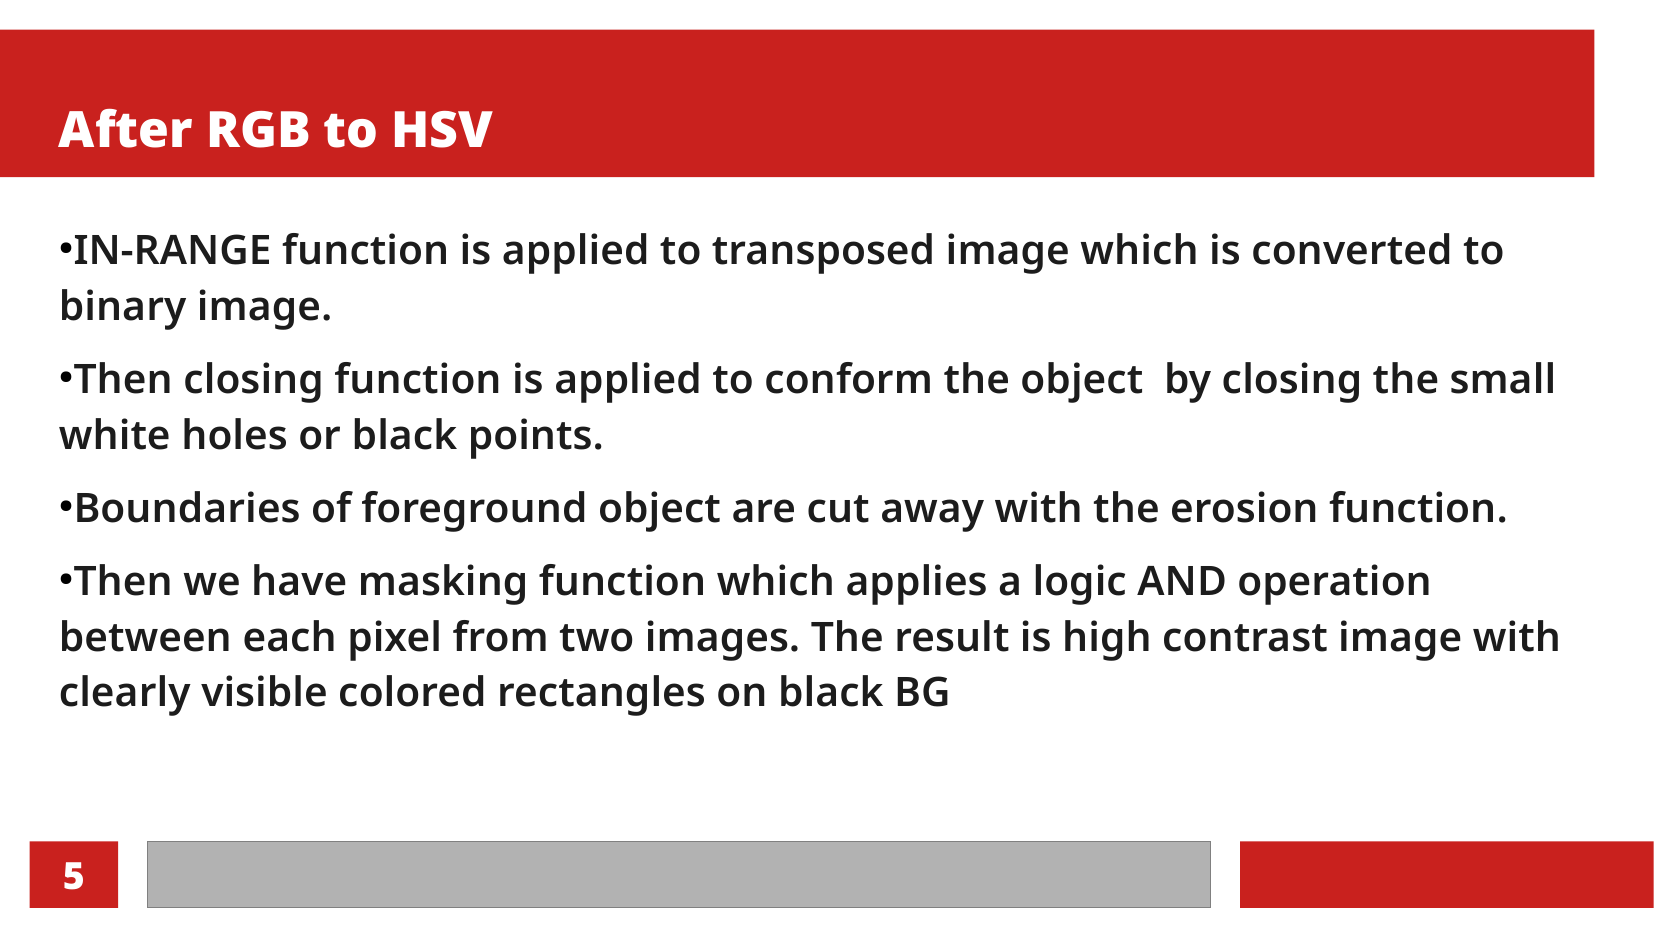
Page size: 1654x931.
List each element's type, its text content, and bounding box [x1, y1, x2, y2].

list IN-RANGE function is applied to transposed image which is converted to binary image. Then closing function is applied to conform the object by closing the small white holes or black points. Boundaries of foreground object are cut away with the erosion function. Then we have masking function which applies a logic AND operation between each pixel from two images. The result is high contrast image with clearly visible colored rectangles on black BG [59, 221, 1565, 798]
title After RGB to HSV [59, 44, 1595, 163]
